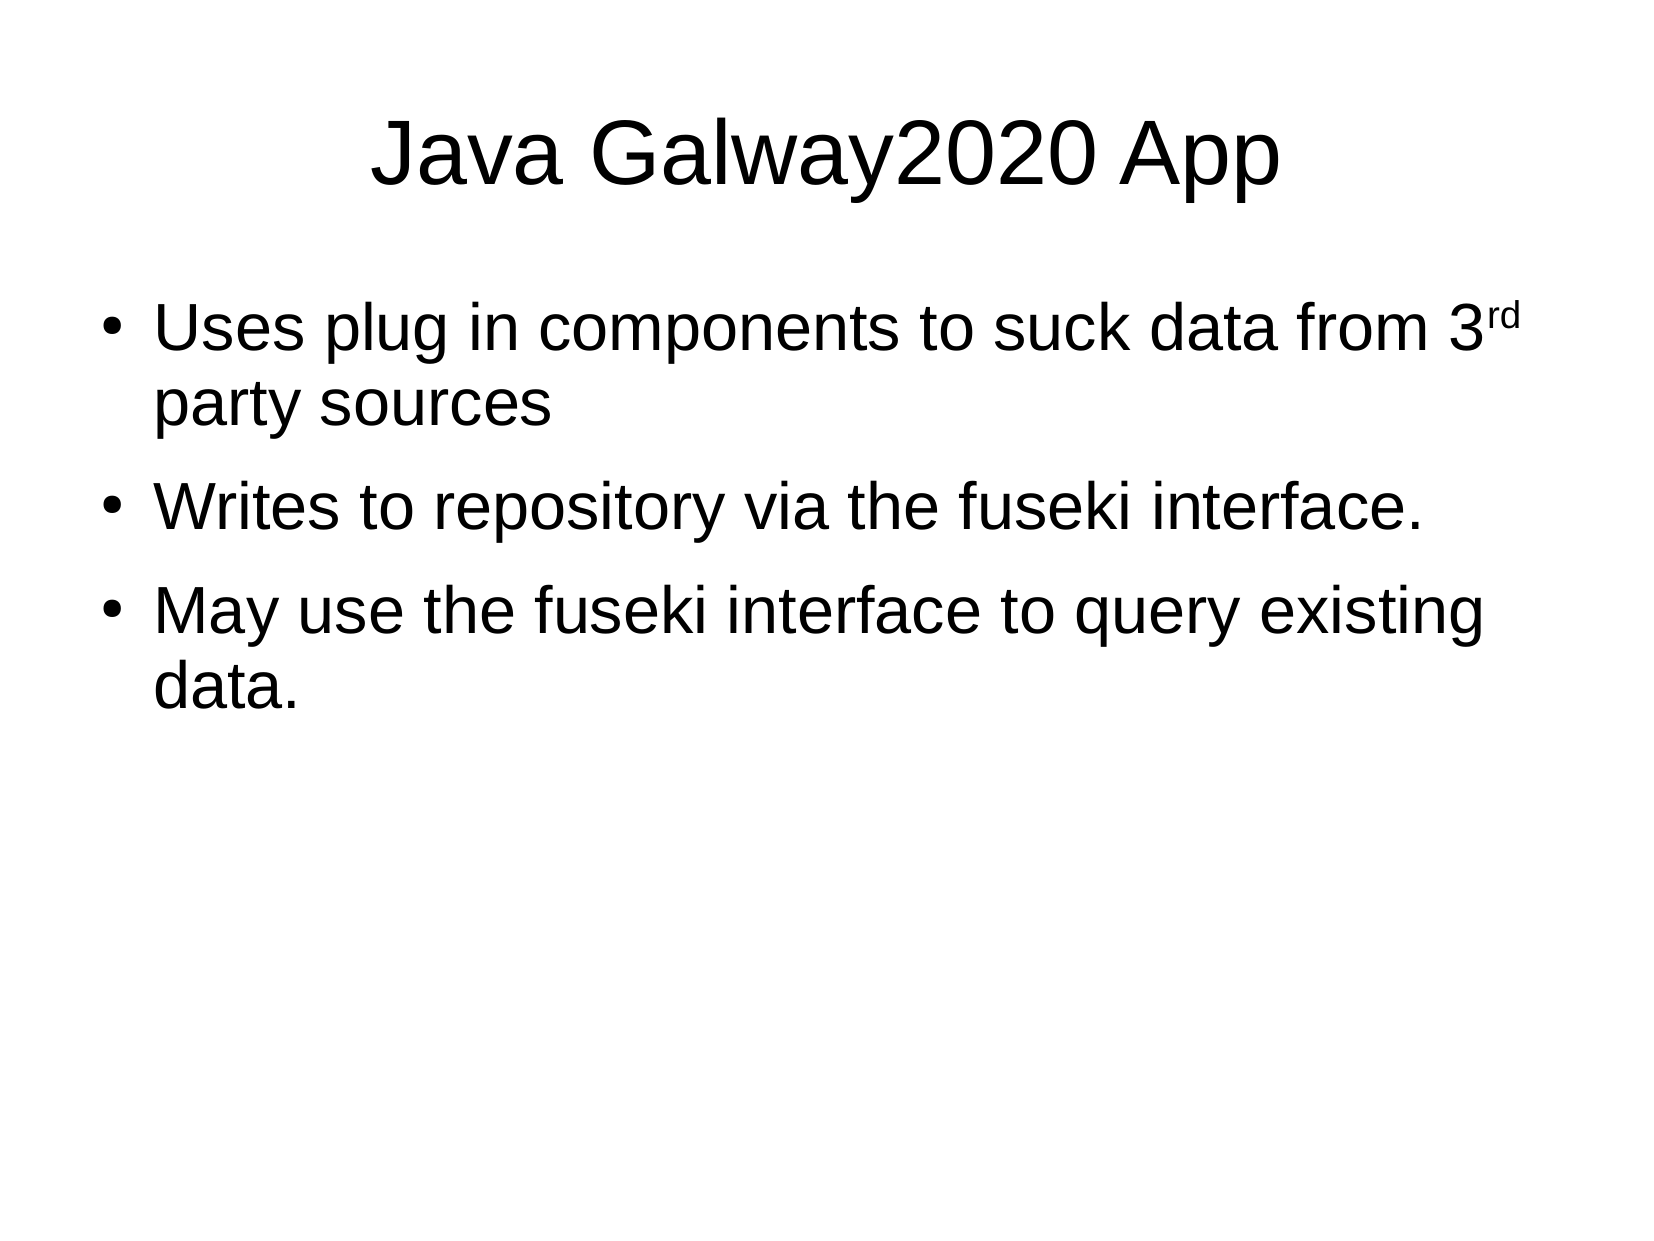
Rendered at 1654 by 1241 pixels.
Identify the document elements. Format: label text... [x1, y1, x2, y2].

list Uses plug in components to suck data from 3rd party sources Writes to repository via the fuseki interface. May use the fuseki interface to query existing data. [82, 290, 1571, 1010]
title Java Galway2020 App [82, 49, 1571, 257]
